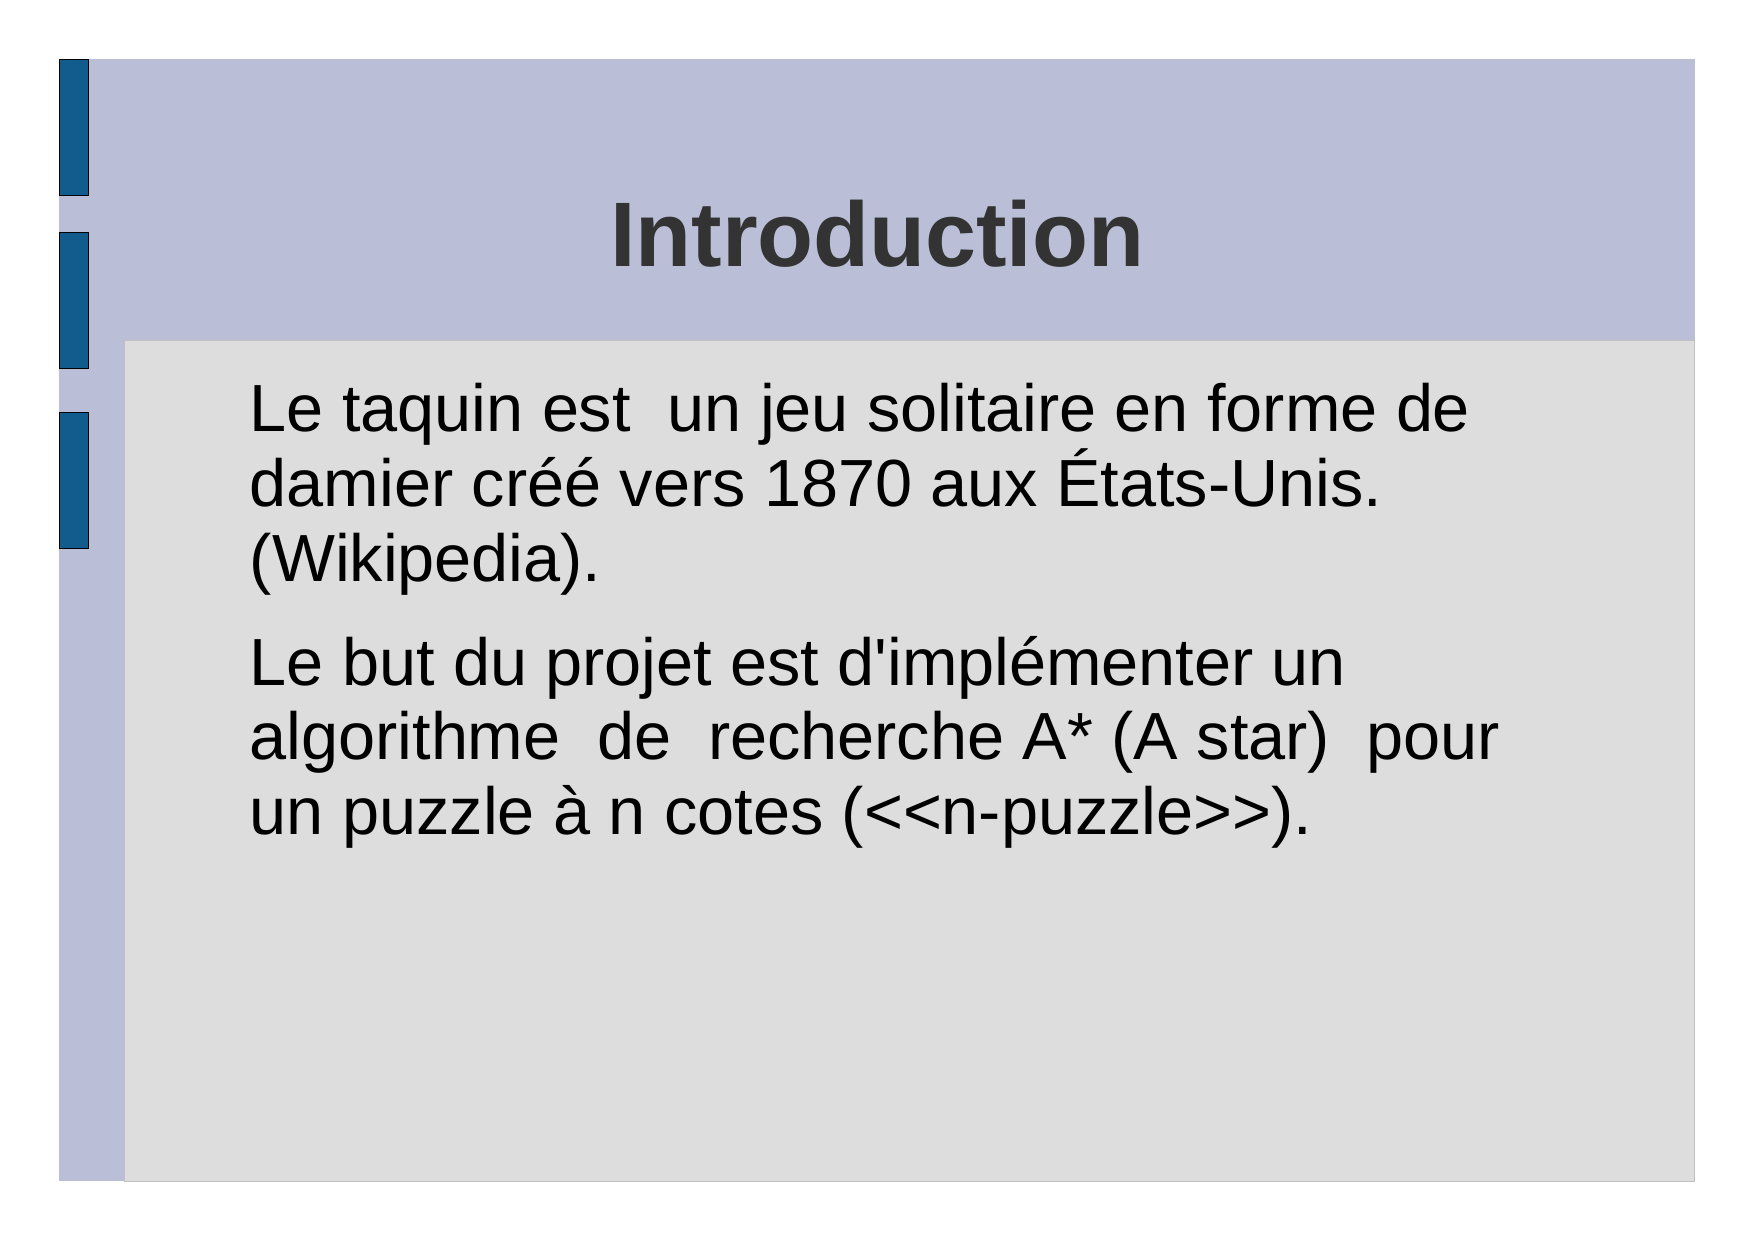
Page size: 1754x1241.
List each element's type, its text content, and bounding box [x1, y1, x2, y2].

title Introduction [179, 141, 1577, 329]
list Le taquin est un jeu solitaire en forme de damier créé vers 1870 aux États-Unis.(Wikipedia). Le but du projet est d'implémenter un algorithme de recherche A* (A star) pour un puzzle à n cotes (<<n-puzzle>>). [179, 370, 1577, 1078]
